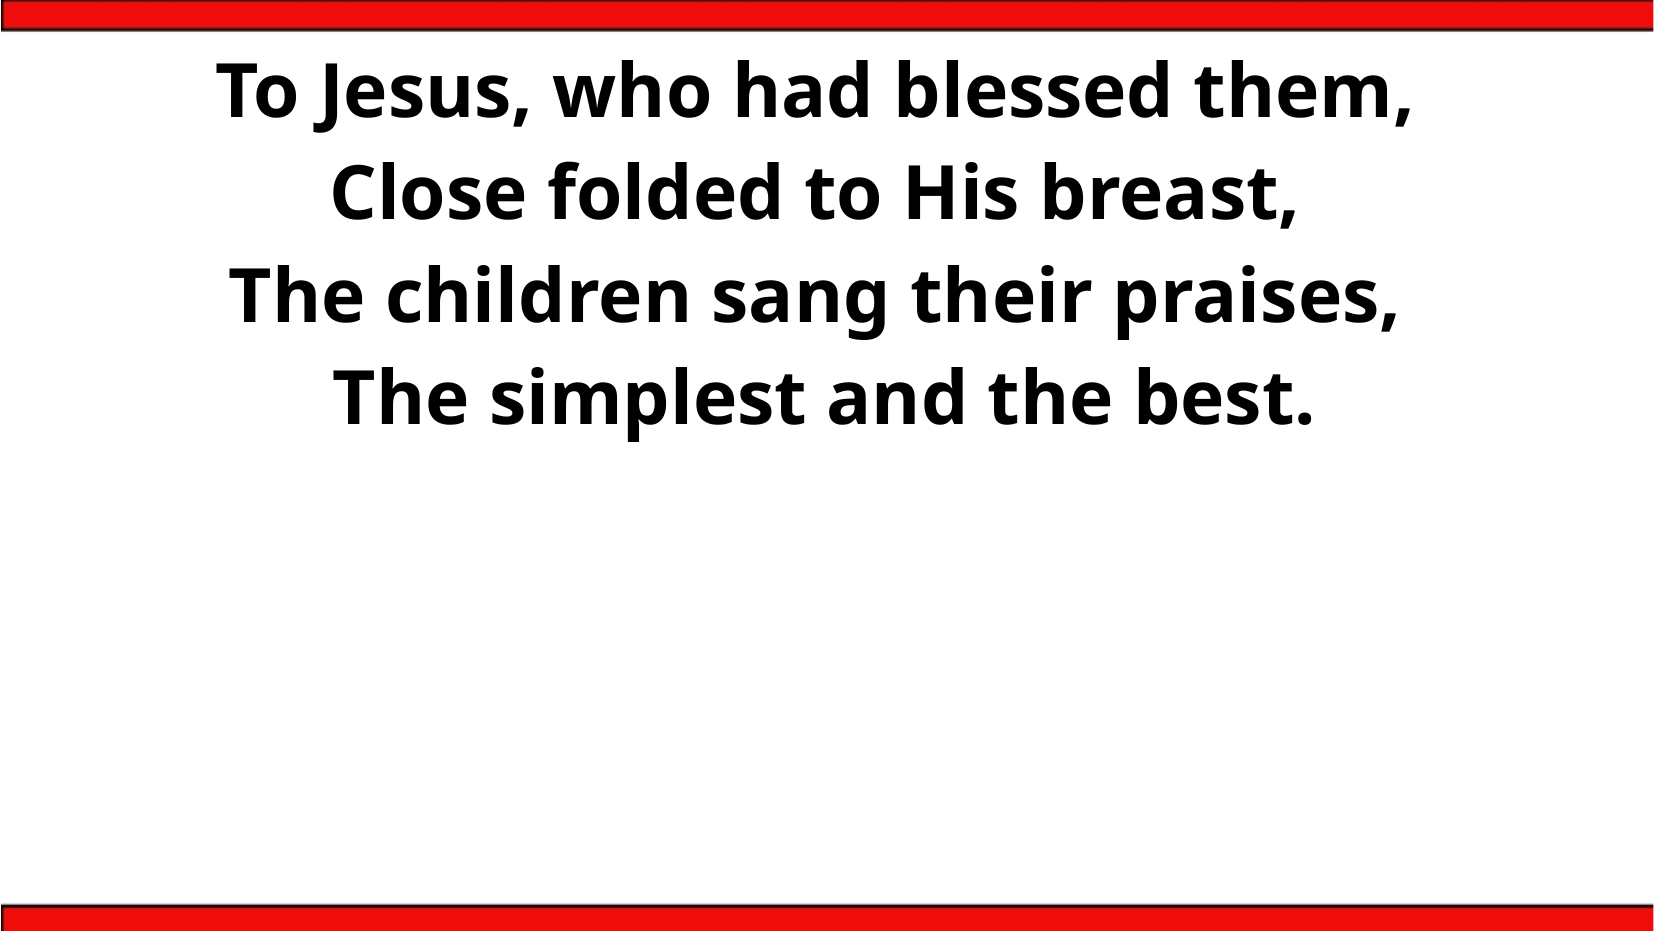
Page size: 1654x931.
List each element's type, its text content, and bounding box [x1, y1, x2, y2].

text_box To Jesus, who had blessed them, Close folded to His breast, The children sang their praises, The simplest and the best. [60, 30, 1591, 445]
picture [1, 0, 1654, 931]
